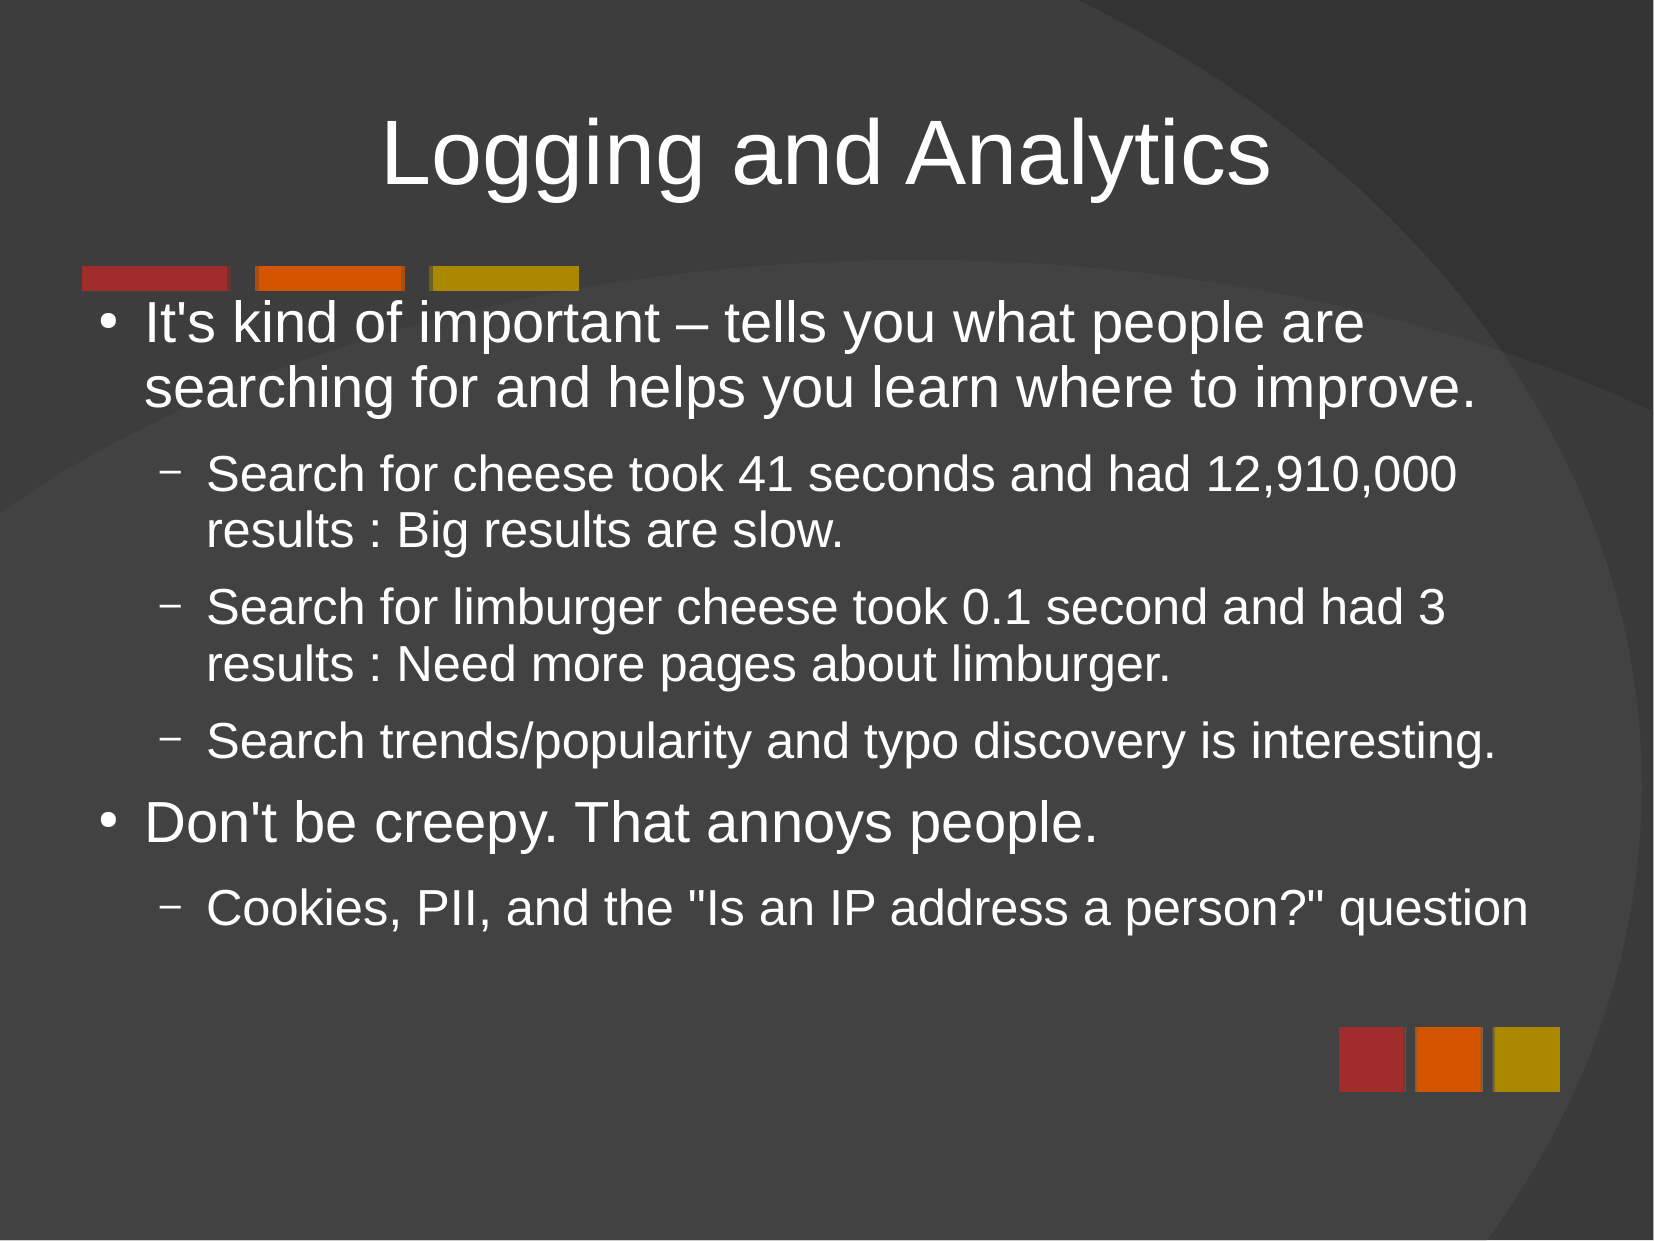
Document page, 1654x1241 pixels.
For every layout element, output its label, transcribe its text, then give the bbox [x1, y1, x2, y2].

picture [82, 266, 579, 290]
list It's kind of important – tells you what people are searching for and helps you learn where to improve. Search for cheese took 41 seconds and had 12,910,000 results : Big results are slow. Search for limburger cheese took 0.1 second and had 3 results : Need more pages about limburger. Search trends/popularity and typo discovery is interesting. Don't be creepy. That annoys people. Cookies, PII, and the "Is an IP address a person?" question [82, 290, 1571, 1010]
picture [1339, 1027, 1560, 1092]
title Logging and Analytics [82, 49, 1571, 257]
